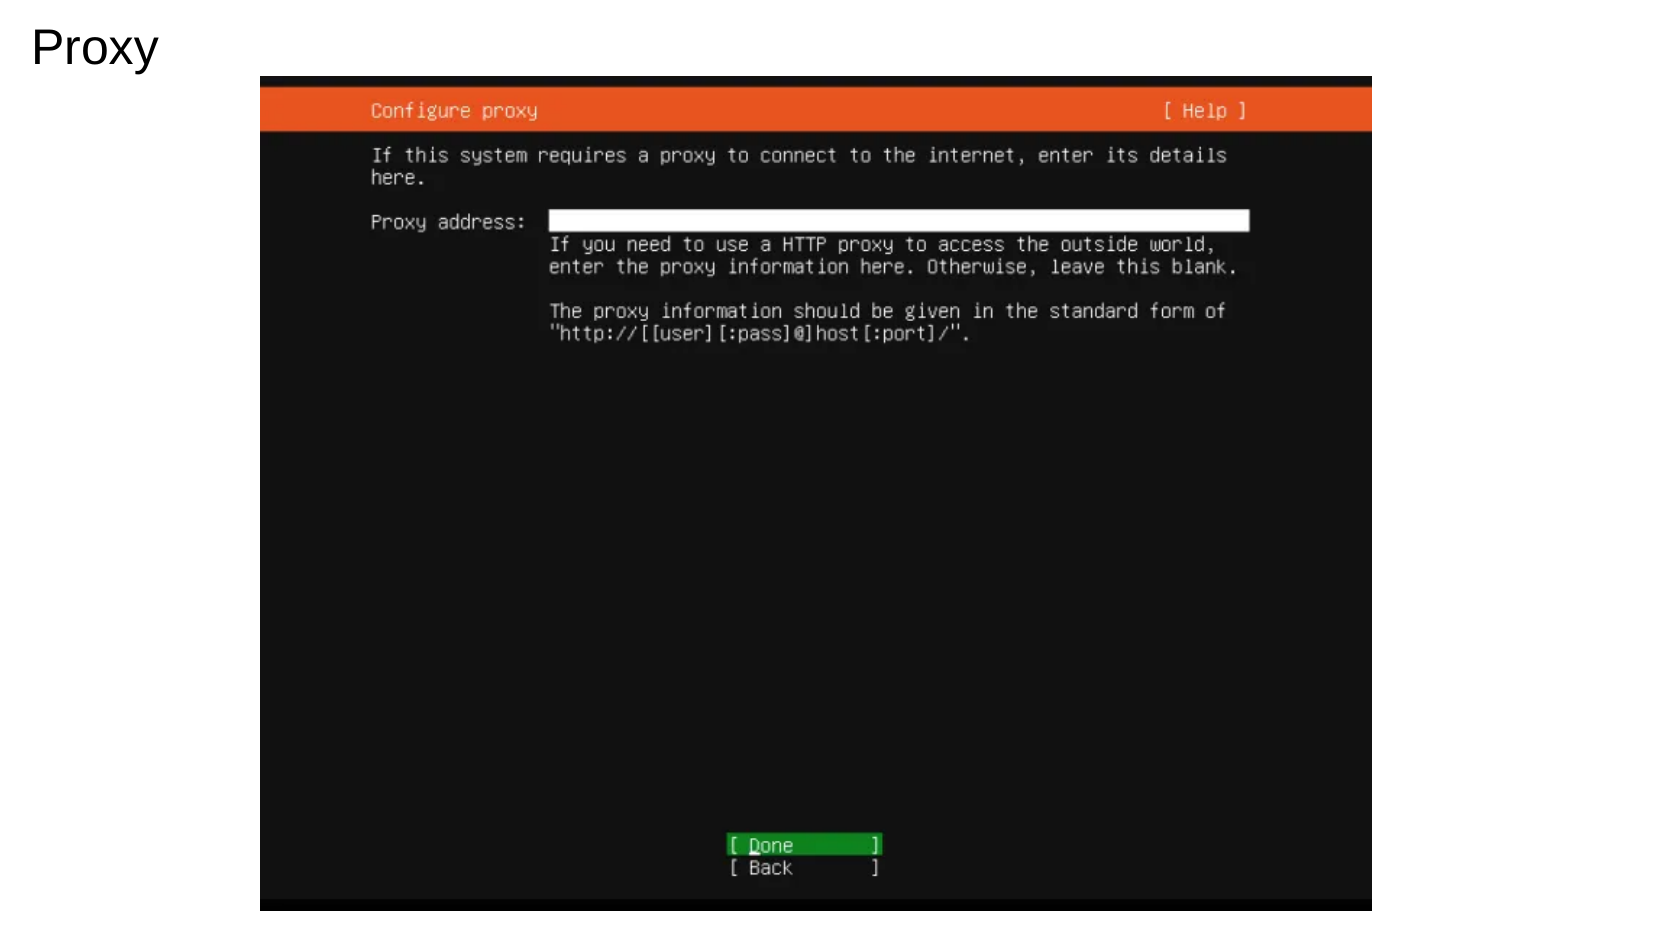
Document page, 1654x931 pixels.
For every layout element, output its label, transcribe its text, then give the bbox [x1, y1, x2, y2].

picture [260, 76, 1372, 911]
subtitle Proxy [31, 18, 1520, 349]
